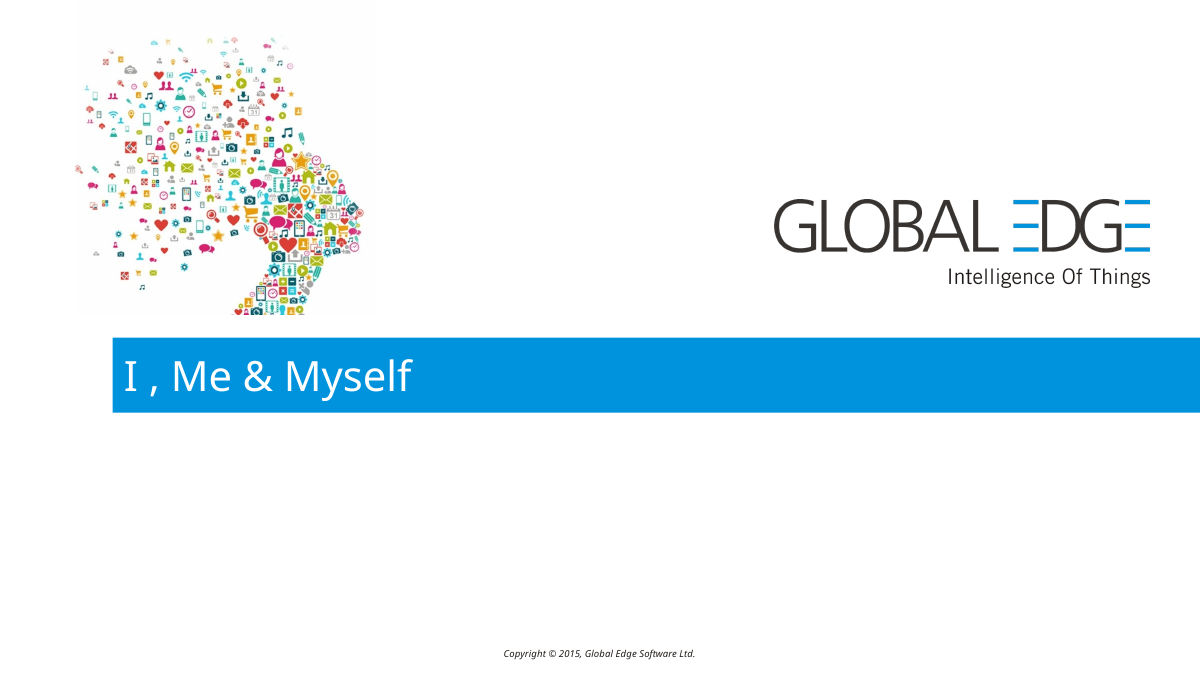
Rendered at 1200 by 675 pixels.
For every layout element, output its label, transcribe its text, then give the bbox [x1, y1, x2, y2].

picture [774, 199, 1150, 288]
title I , Me & Myself [112, 337, 1200, 413]
picture [75, 0, 377, 315]
